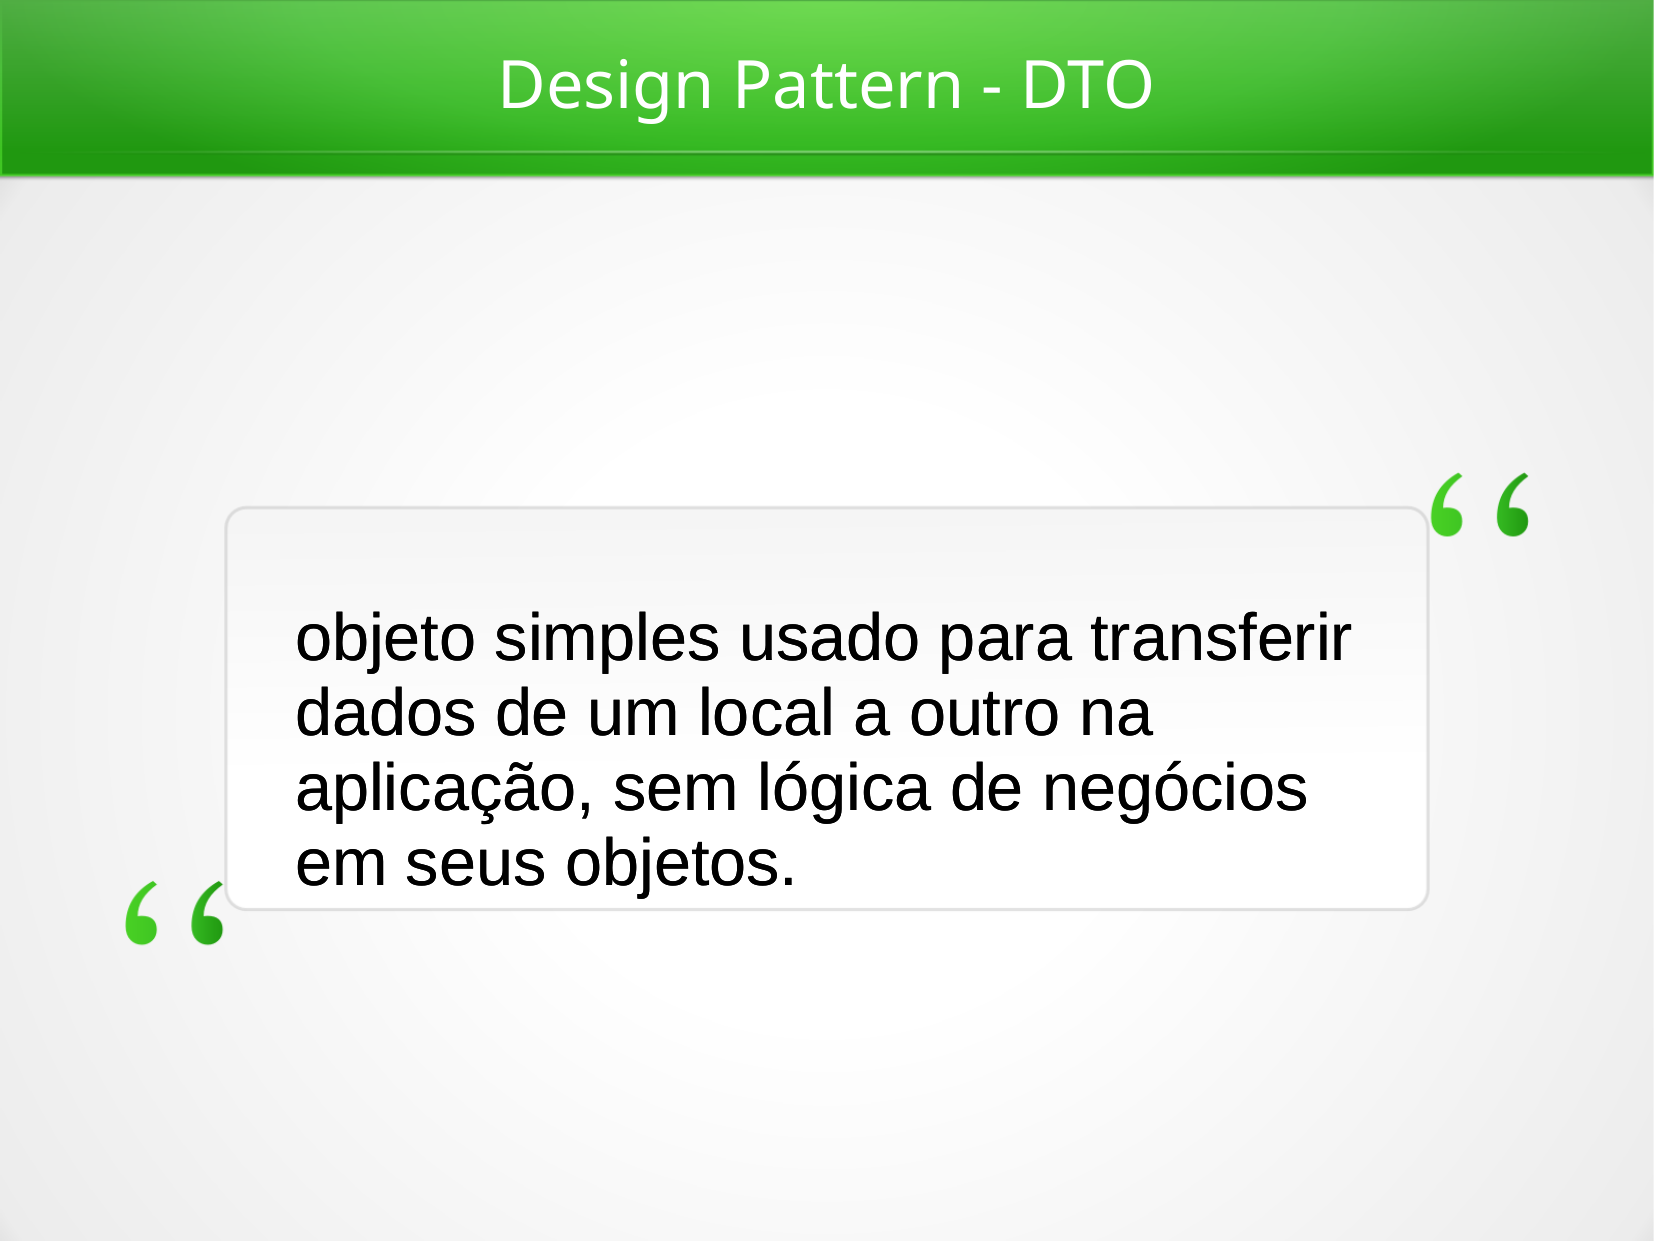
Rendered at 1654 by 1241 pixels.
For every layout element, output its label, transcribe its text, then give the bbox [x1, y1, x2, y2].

list objeto simples usado para transferir dados de um local a outro na aplicação, sem lógica de negócios em seus objetos. [224, 496, 1406, 910]
picture [0, 0, 1654, 1241]
title Design Pattern - DTO [82, 11, 1571, 154]
